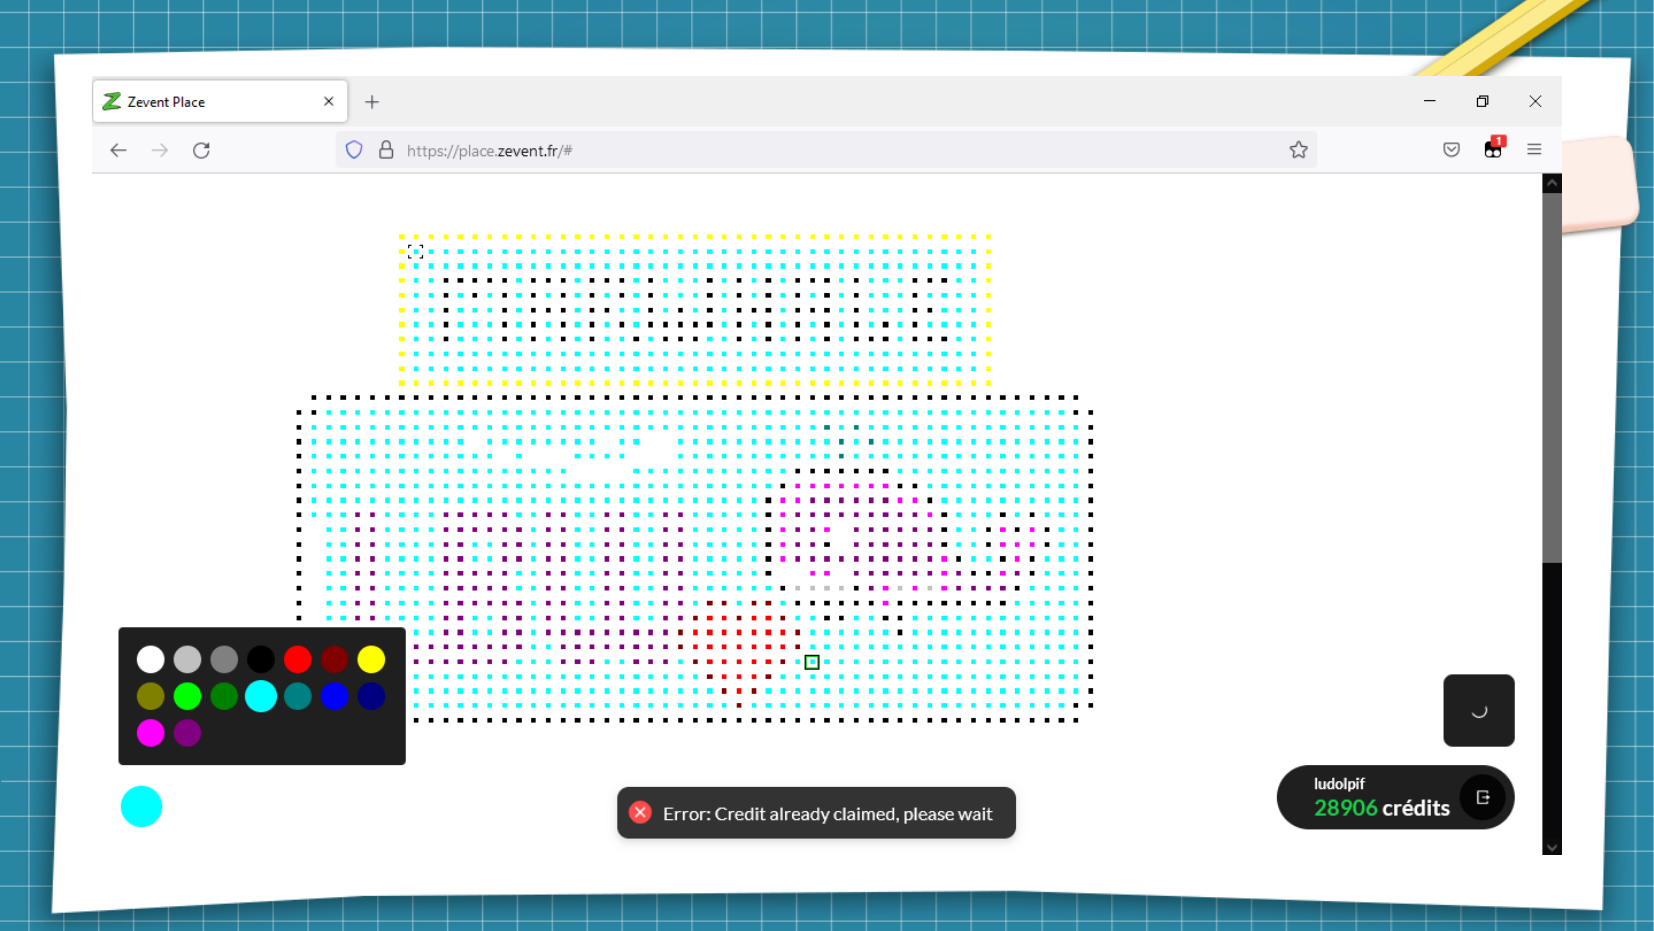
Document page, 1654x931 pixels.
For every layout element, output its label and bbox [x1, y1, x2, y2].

picture [91, 76, 1562, 855]
